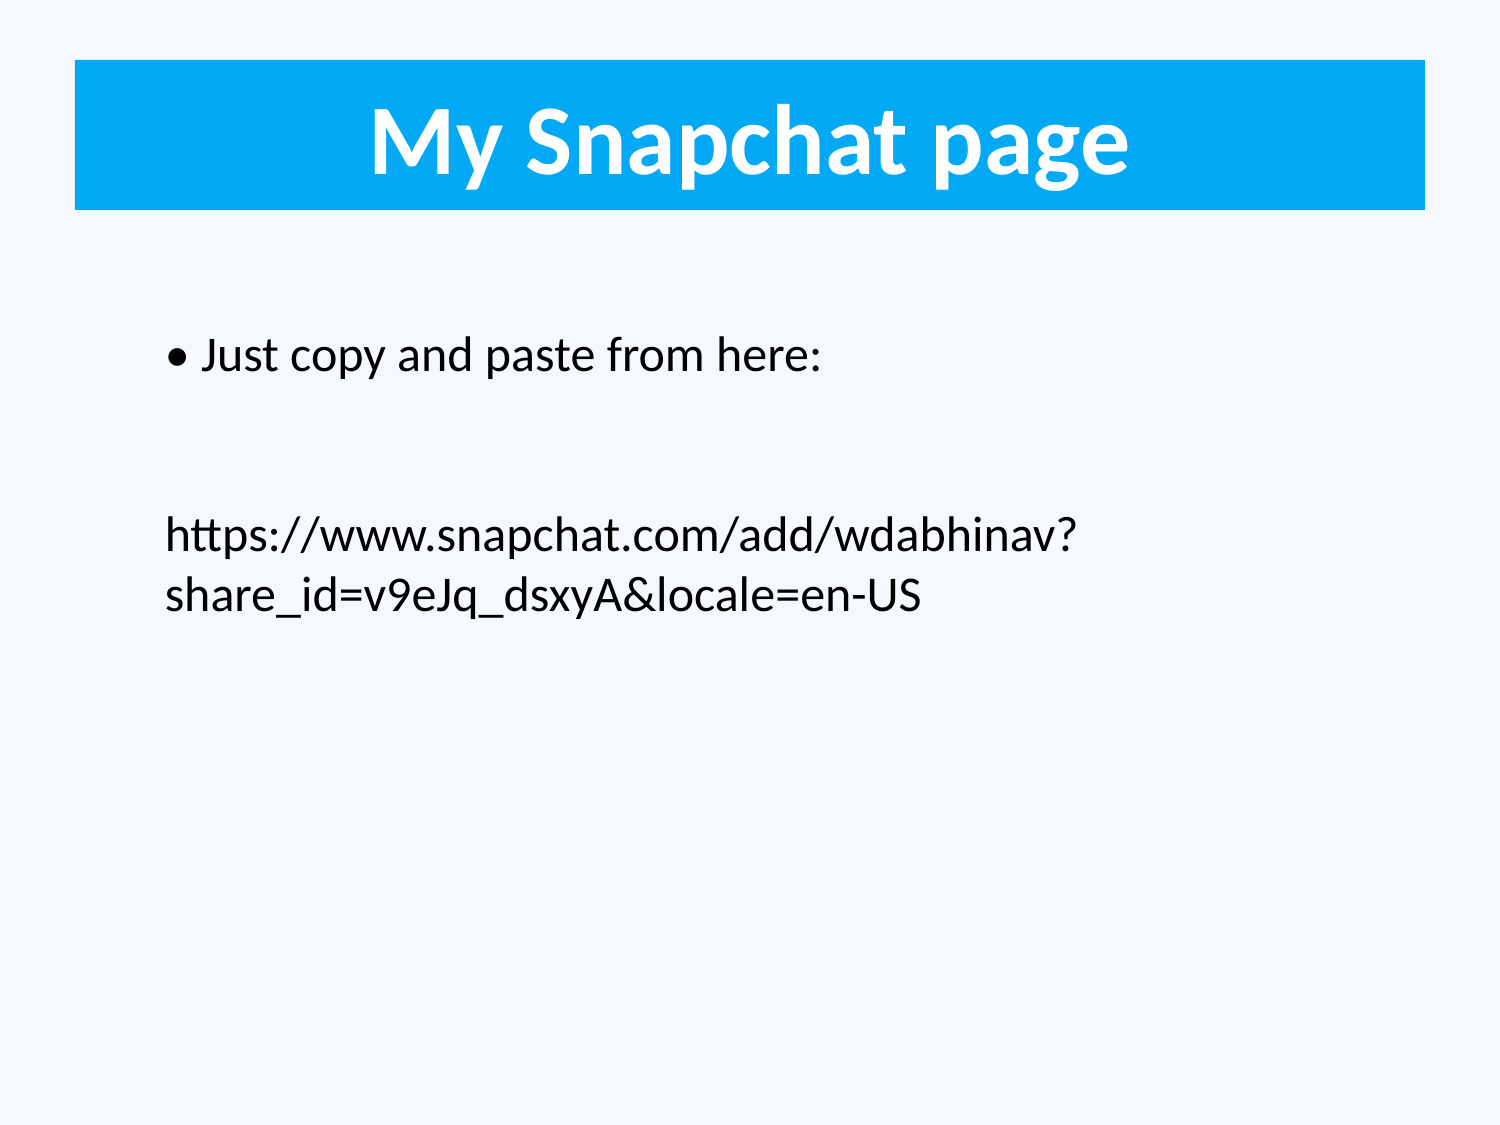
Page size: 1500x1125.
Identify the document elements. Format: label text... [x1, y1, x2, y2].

text_box • Just copy and paste from here: https://www.snapchat.com/add/wdabhinav?share_id=v9eJq_dsxyA&locale=en-US [149, 239, 1350, 629]
text_box My Snapchat page [74, 59, 1425, 210]
